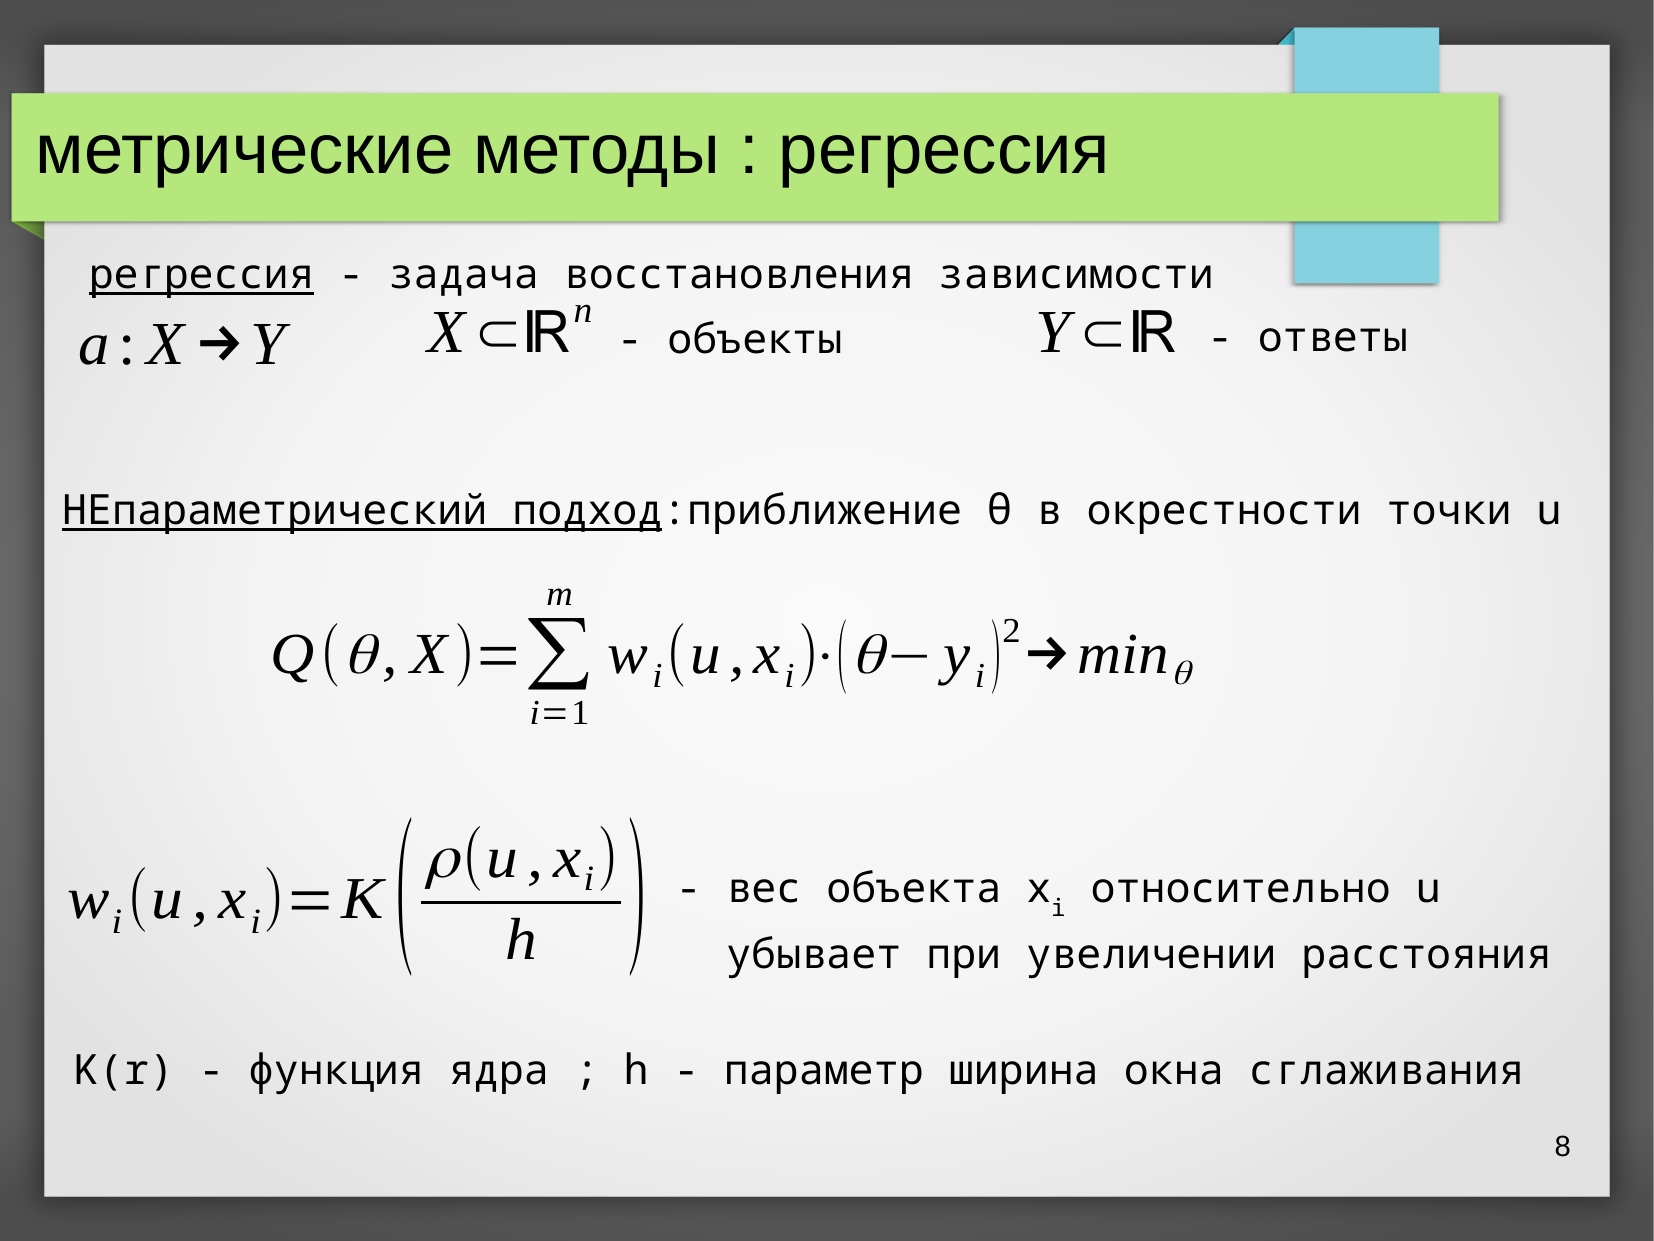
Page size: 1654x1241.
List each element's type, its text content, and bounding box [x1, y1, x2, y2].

picture [0, 0, 1654, 1241]
chart [416, 297, 600, 373]
text_box K(r) - функция ядра ; h - параметр ширина окна сглаживания [59, 1032, 1548, 1145]
text_box - объекты [617, 309, 866, 365]
text_box регрессия - задача восстановления зависимости [73, 236, 1244, 300]
text_box - ответы [1207, 310, 1433, 360]
text_box - вес объекта xi относительно u убывает при увеличении расстояния [661, 850, 1583, 981]
title метрические методы : регрессия [35, 108, 1170, 190]
chart [264, 575, 1196, 733]
chart [70, 323, 299, 385]
chart [1028, 309, 1185, 372]
text_box НЕпараметрический подход:приближение θ в окрестности точки u [47, 472, 1607, 539]
chart [59, 814, 655, 981]
